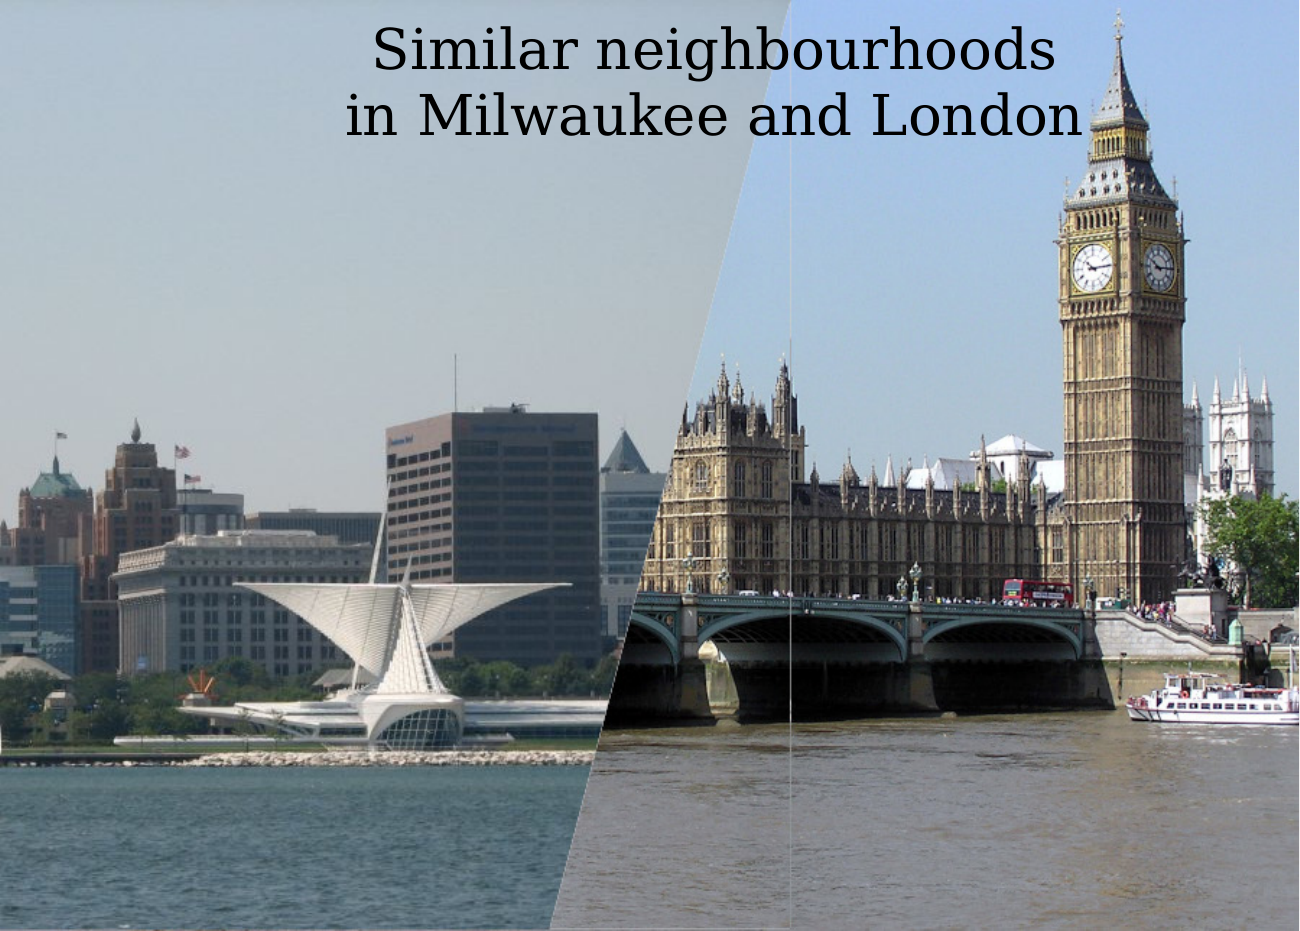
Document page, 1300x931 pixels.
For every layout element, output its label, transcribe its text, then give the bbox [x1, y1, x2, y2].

picture [0, 0, 1300, 931]
subtitle Similar neighbourhoods in Milwaukee and London [129, 0, 1300, 166]
